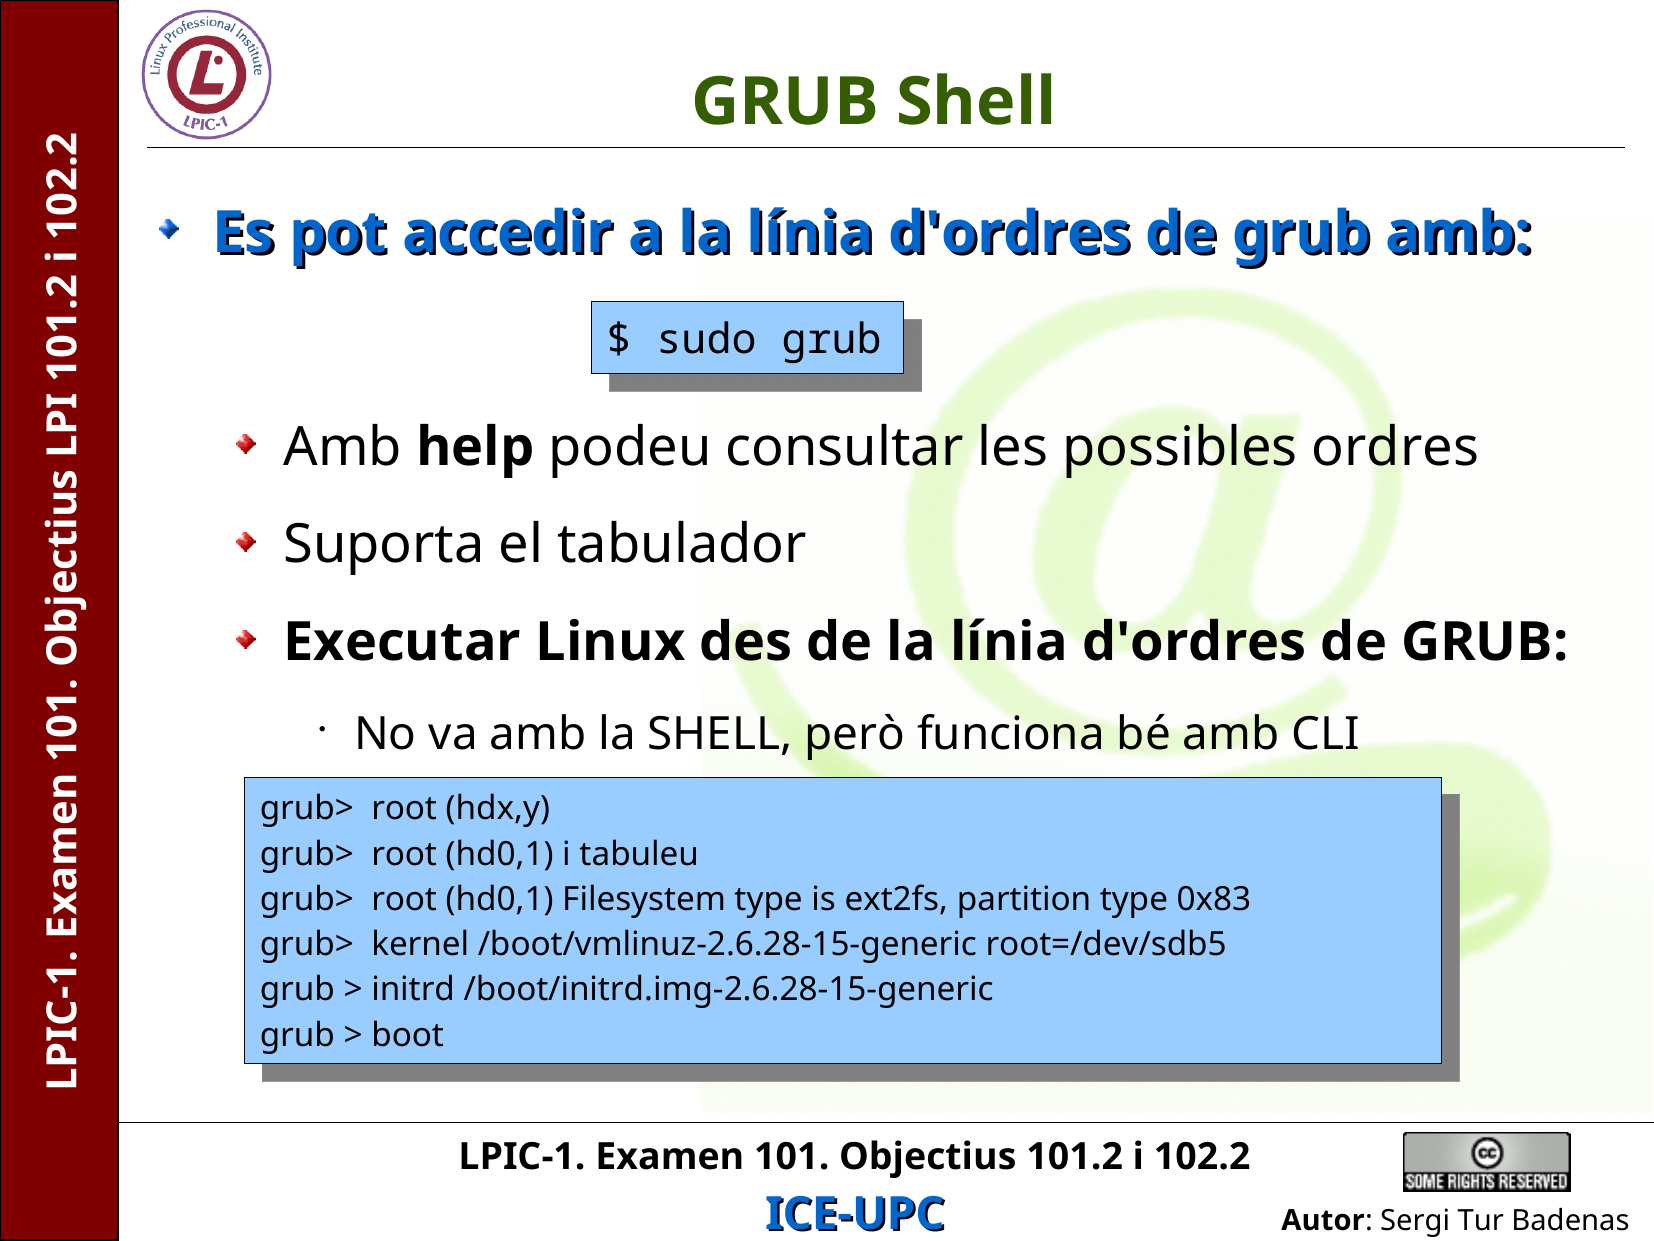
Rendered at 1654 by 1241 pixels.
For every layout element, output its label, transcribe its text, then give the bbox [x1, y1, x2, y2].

text_box grub> root (hdx,y) grub> root (hd0,1) i tabuleu grub> root (hd0,1) Filesystem type is ext2fs, partition type 0x83 grub> kernel /boot/vmlinuz-2.6.28-15-generic root=/dev/sdb5 grub > initrd /boot/initrd.img-2.6.28-15-generic grub > boot [244, 777, 1442, 1052]
list Es pot accedir a la línia d'ordres de grub amb: Amb help podeu consultar les possibles ordres Suporta el tabulador Executar Linux des de la línia d'ordres de GRUB: No va amb la SHELL, però funciona bé amb CLI [141, 189, 1630, 1025]
picture [135, 5, 277, 55]
text_box $ sudo grub [591, 301, 904, 359]
picture [700, 217, 1654, 1113]
title GRUB Shell [129, 55, 1619, 142]
picture [1403, 1132, 1571, 1192]
